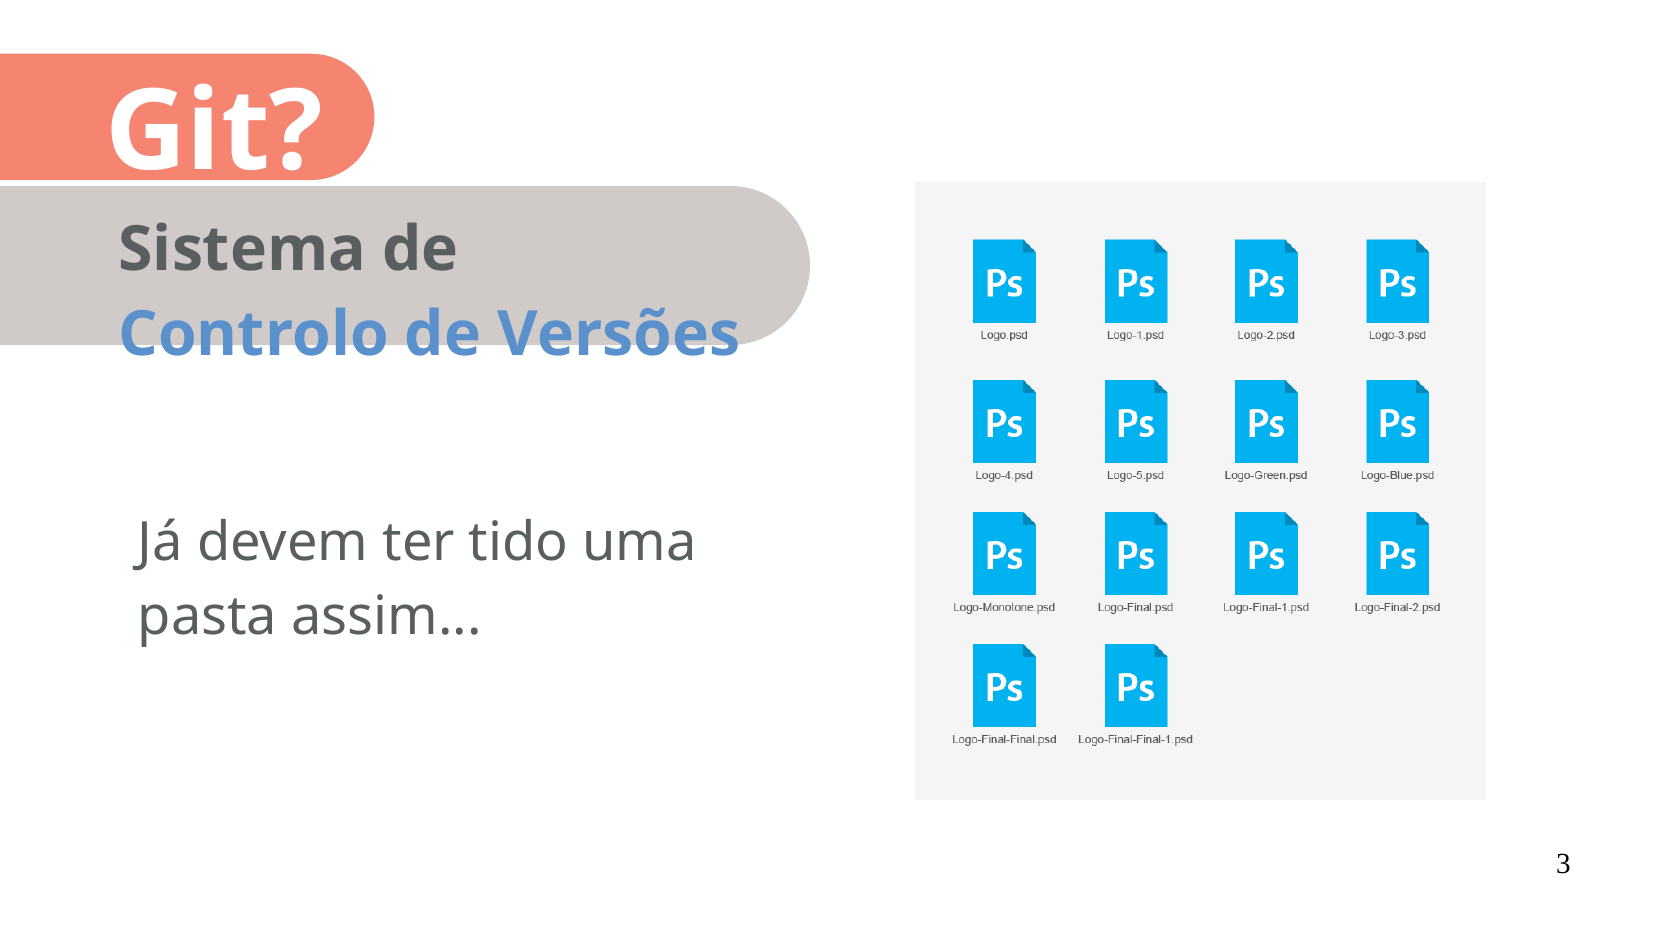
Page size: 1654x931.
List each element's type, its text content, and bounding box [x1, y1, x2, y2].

text_box [0, 186, 105, 346]
text_box [0, 53, 105, 181]
title Git? [105, 48, 451, 204]
text_box Sistema de Controlo de Versões [103, 196, 822, 362]
picture [915, 182, 1486, 800]
text_box [451, 186, 770, 196]
text_box Já devem ter tido uma pasta assim... [87, 495, 856, 646]
